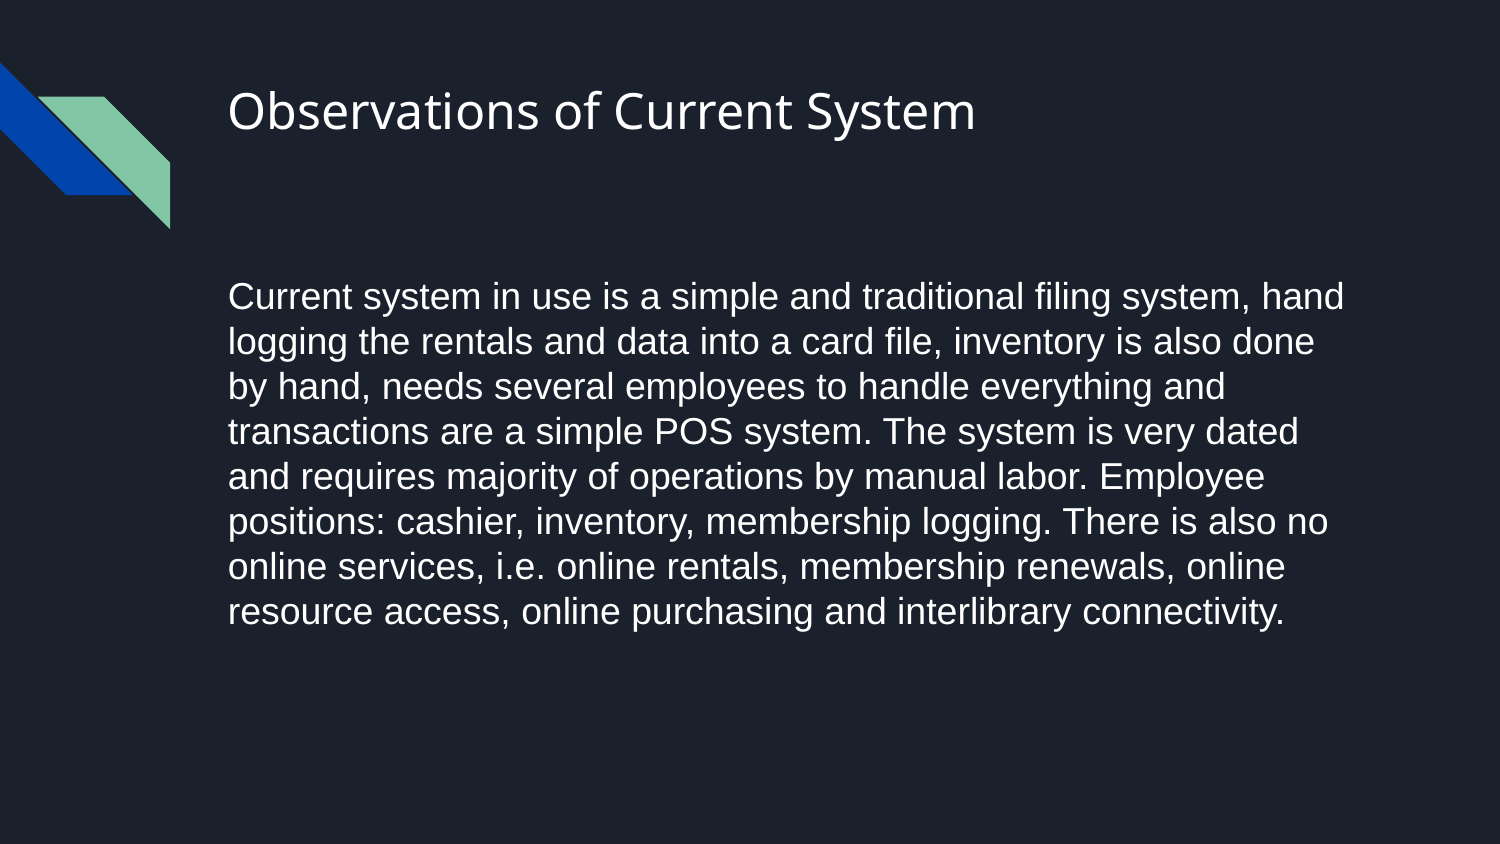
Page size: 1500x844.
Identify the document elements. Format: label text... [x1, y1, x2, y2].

title Observations of Current System [212, 64, 1368, 215]
list Current system in use is a simple and traditional filing system, hand logging the rentals and data into a card file, inventory is also done by hand, needs several employees to handle everything and transactions are a simple POS system. The system is very dated and requires majority of operations by manual labor. Employee positions: cashier, inventory, membership logging. There is also no online services, i.e. online rentals, membership renewals, online resource access, online purchasing and interlibrary connectivity. [212, 257, 1368, 735]
